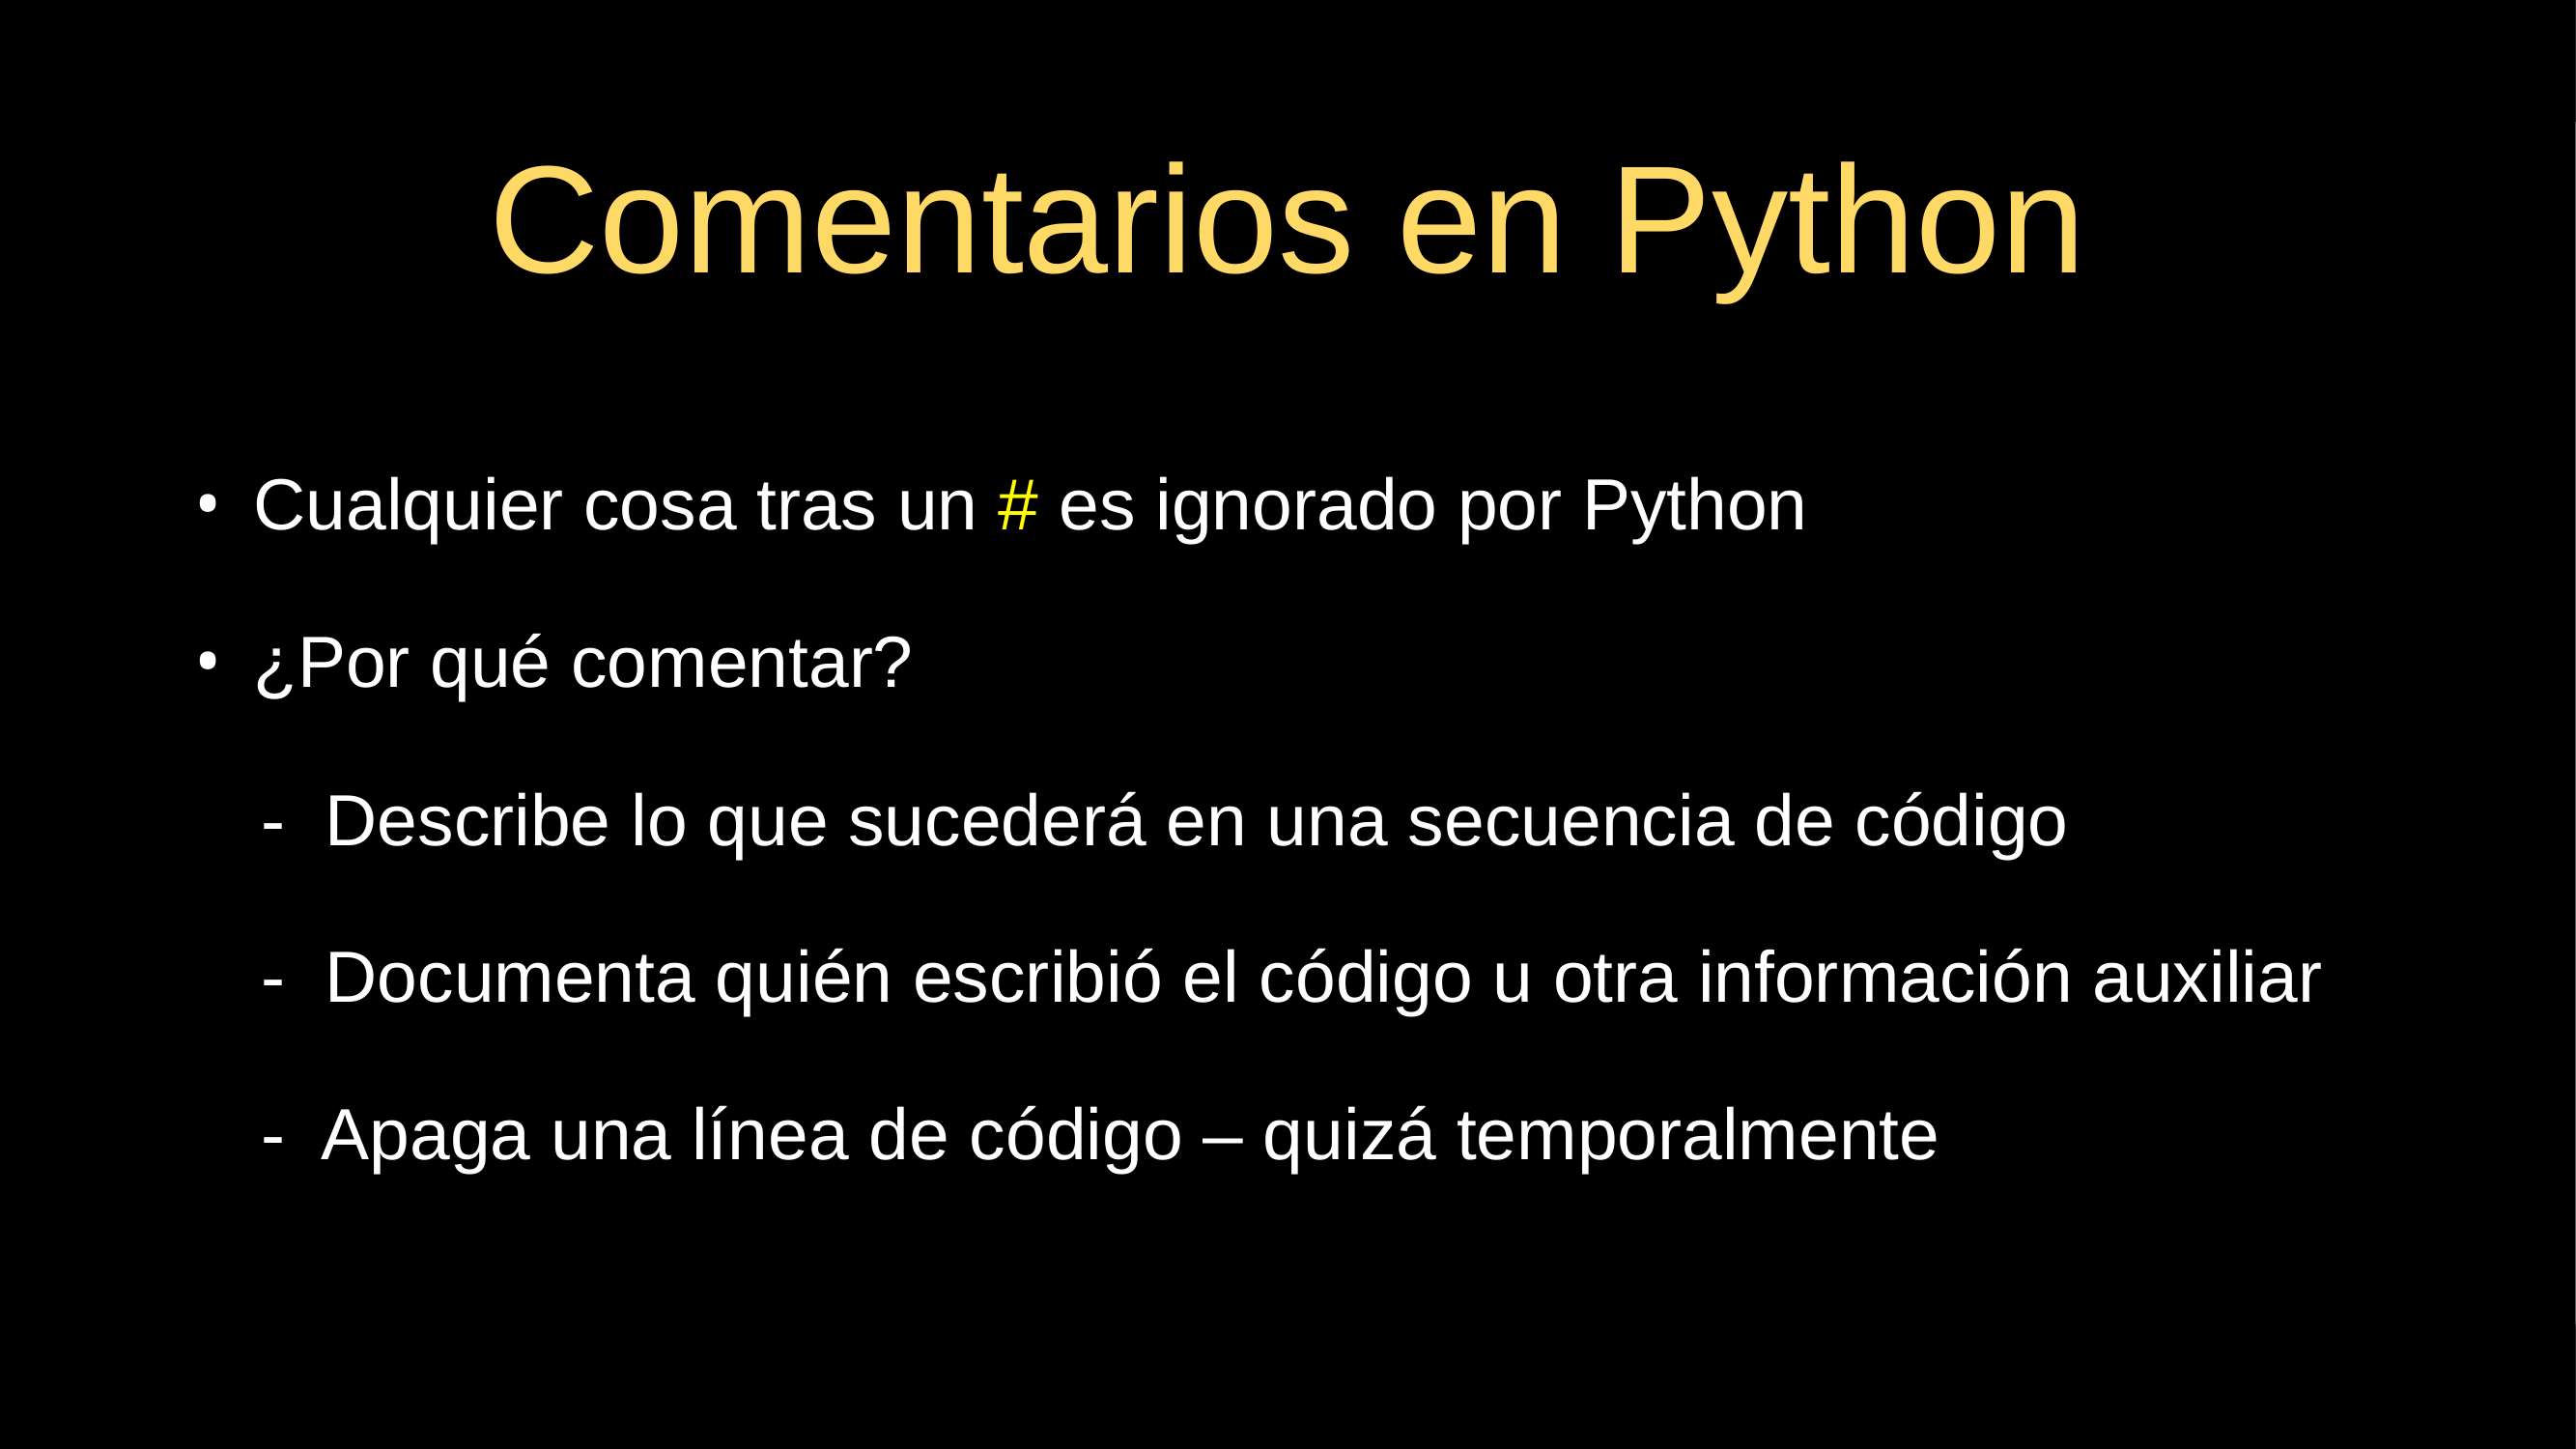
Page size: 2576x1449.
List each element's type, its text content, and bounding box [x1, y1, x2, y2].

list Cualquier cosa tras un # es ignorado por Python ¿Por qué comentar? - Describe lo que sucederá en una secuencia de código - Documenta quién escribió el código u otra información auxiliar - Apaga una línea de código – quizá temporalmente [128, 338, 2448, 1294]
title Comentarios en Python [128, 124, 2448, 300]
